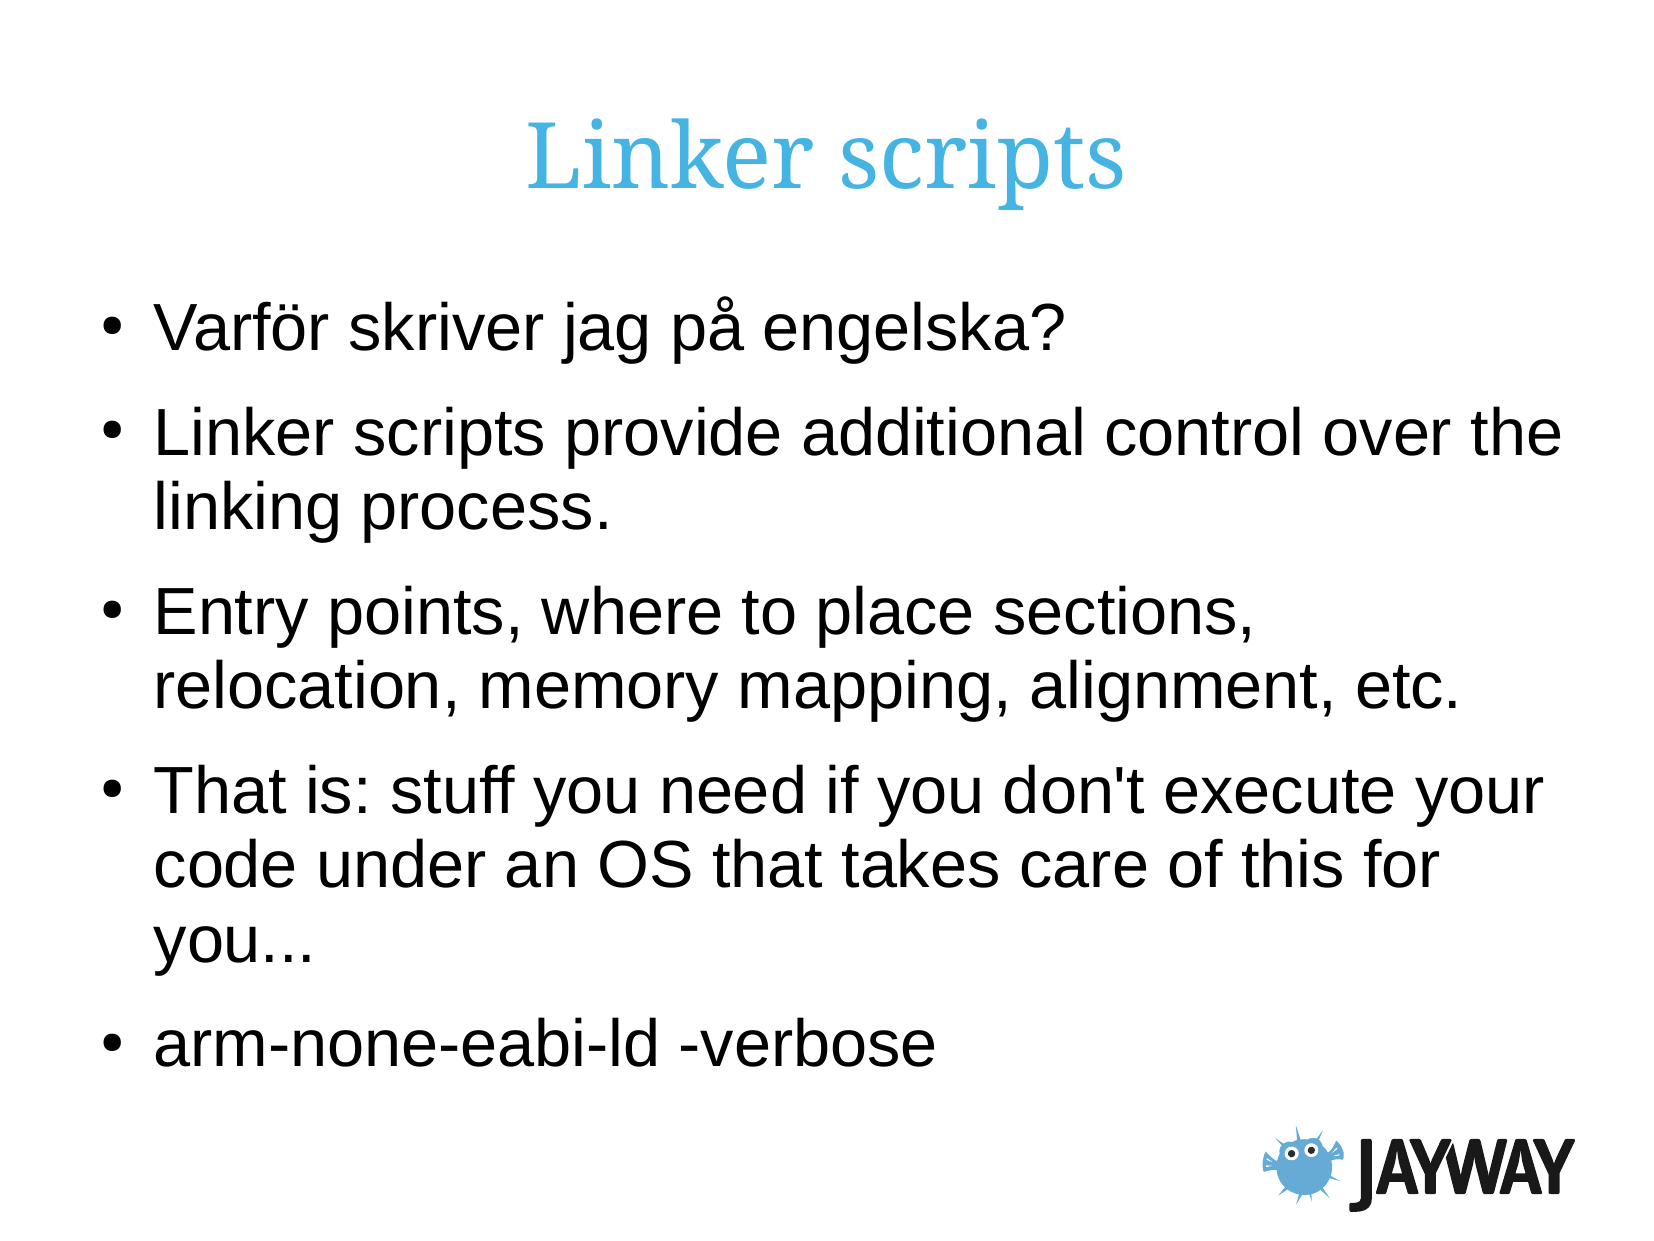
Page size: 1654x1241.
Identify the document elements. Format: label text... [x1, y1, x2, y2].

title Linker scripts [82, 49, 1571, 257]
list Varför skriver jag på engelska? Linker scripts provide additional control over the linking process. Entry points, where to place sections, relocation, memory mapping, alignment, etc. That is: stuff you need if you don't execute your code under an OS that takes care of this for you... arm-none-eabi-ld -verbose [82, 290, 1571, 1109]
